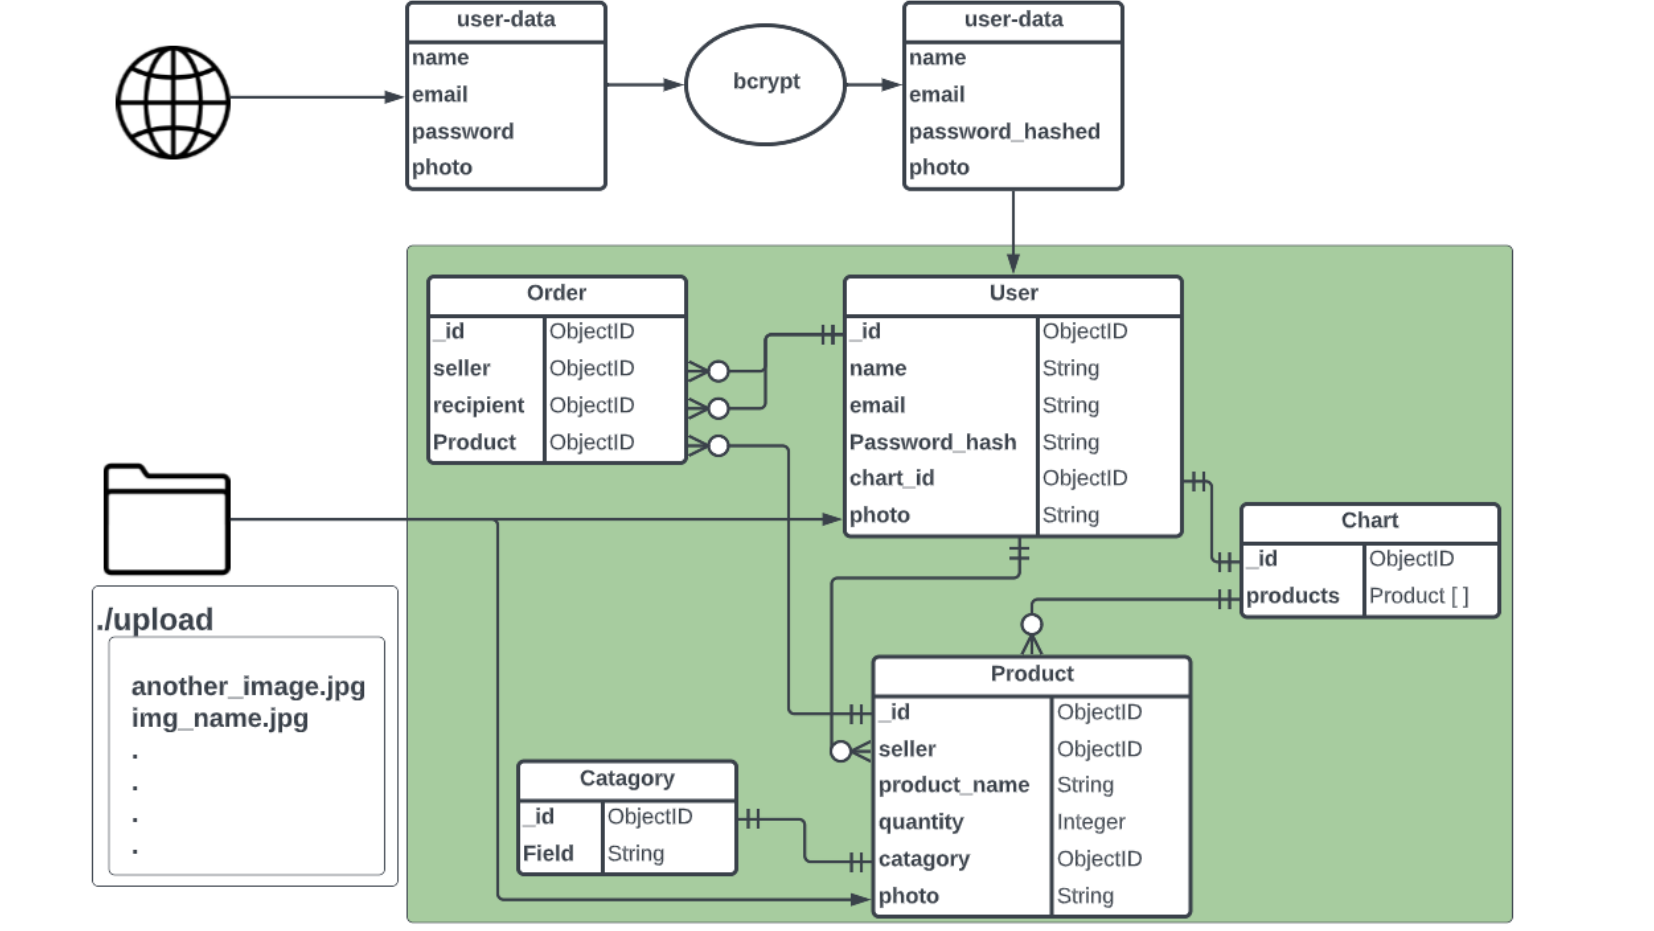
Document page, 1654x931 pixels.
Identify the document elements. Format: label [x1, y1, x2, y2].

picture [88, 0, 1516, 928]
